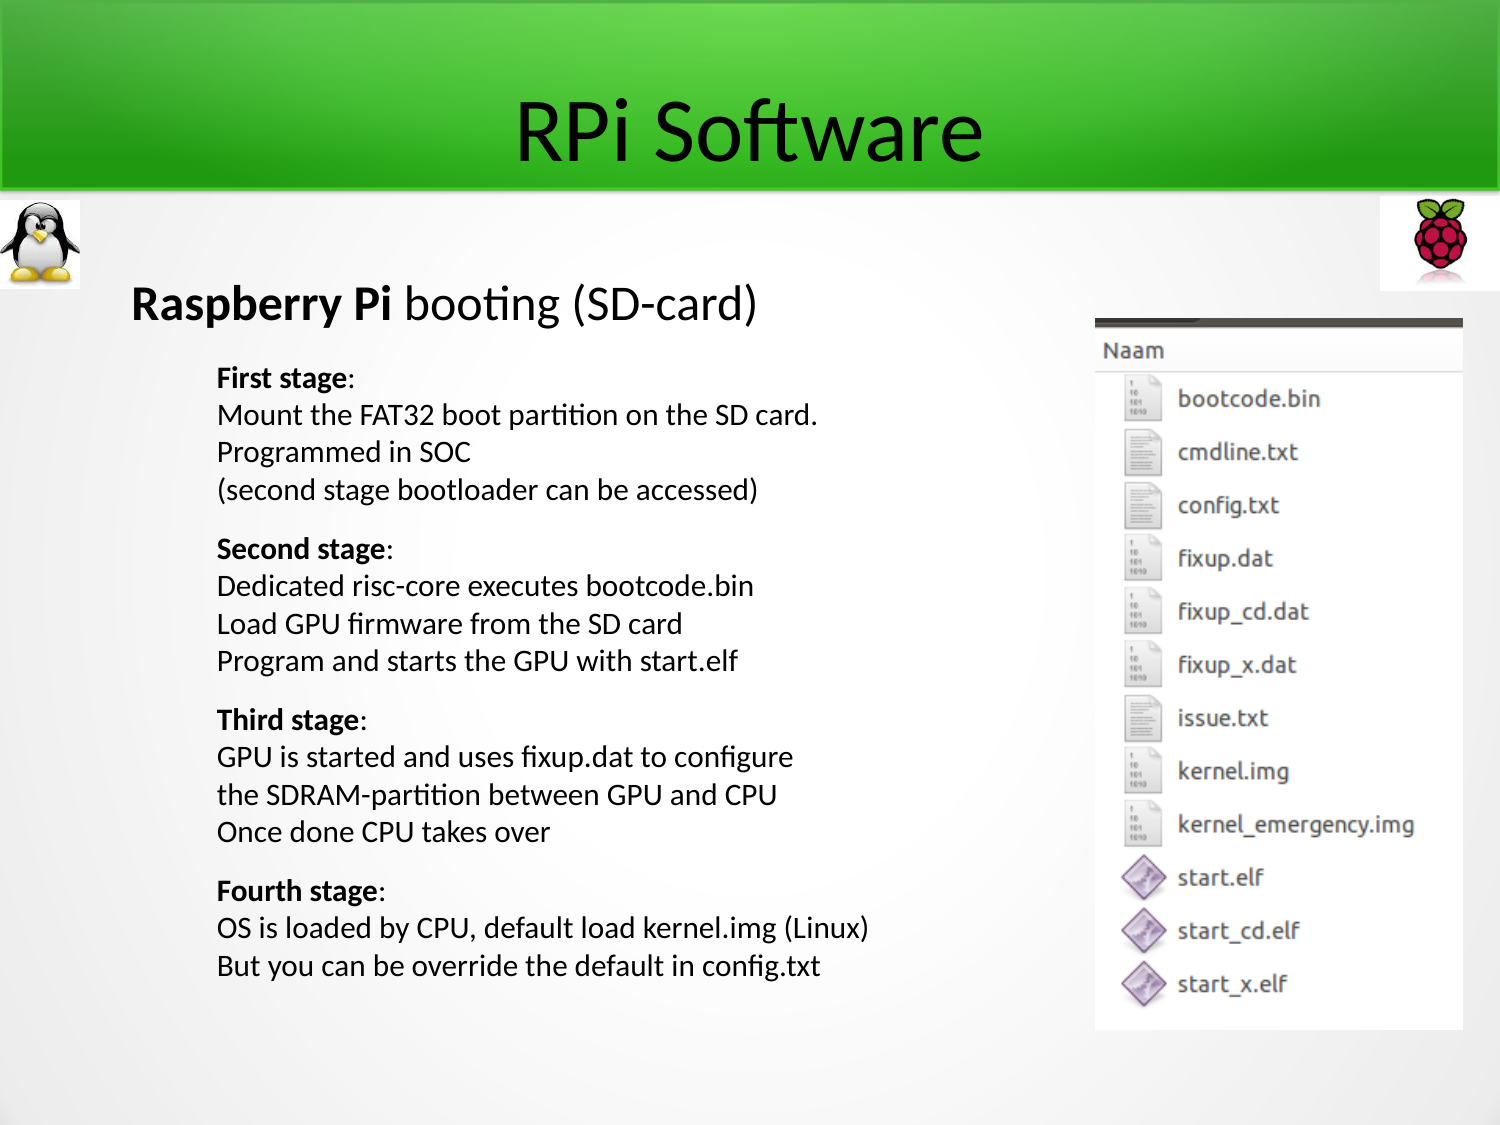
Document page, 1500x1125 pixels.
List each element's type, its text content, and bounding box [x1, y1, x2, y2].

picture [0, 200, 80, 289]
picture [1095, 318, 1463, 1030]
list Raspberry Pi booting (SD-card) First stage: Mount the FAT32 boot partition on the SD card. Programmed in SOC (second stage bootloader can be accessed) Second stage: Dedicated risc-core executes bootcode.bin Load GPU firmware from the SD card Program and starts the GPU with start.elf Third stage: GPU is started and uses fixup.dat to configure the SDRAM-partition between GPU and CPU Once done CPU takes over Fourth stage: OS is loaded by CPU, default load kernel.img (Linux) But you can be override the default in config.txt [60, 262, 1411, 1006]
picture [1380, 196, 1500, 291]
title RPi Software [75, 45, 1425, 233]
